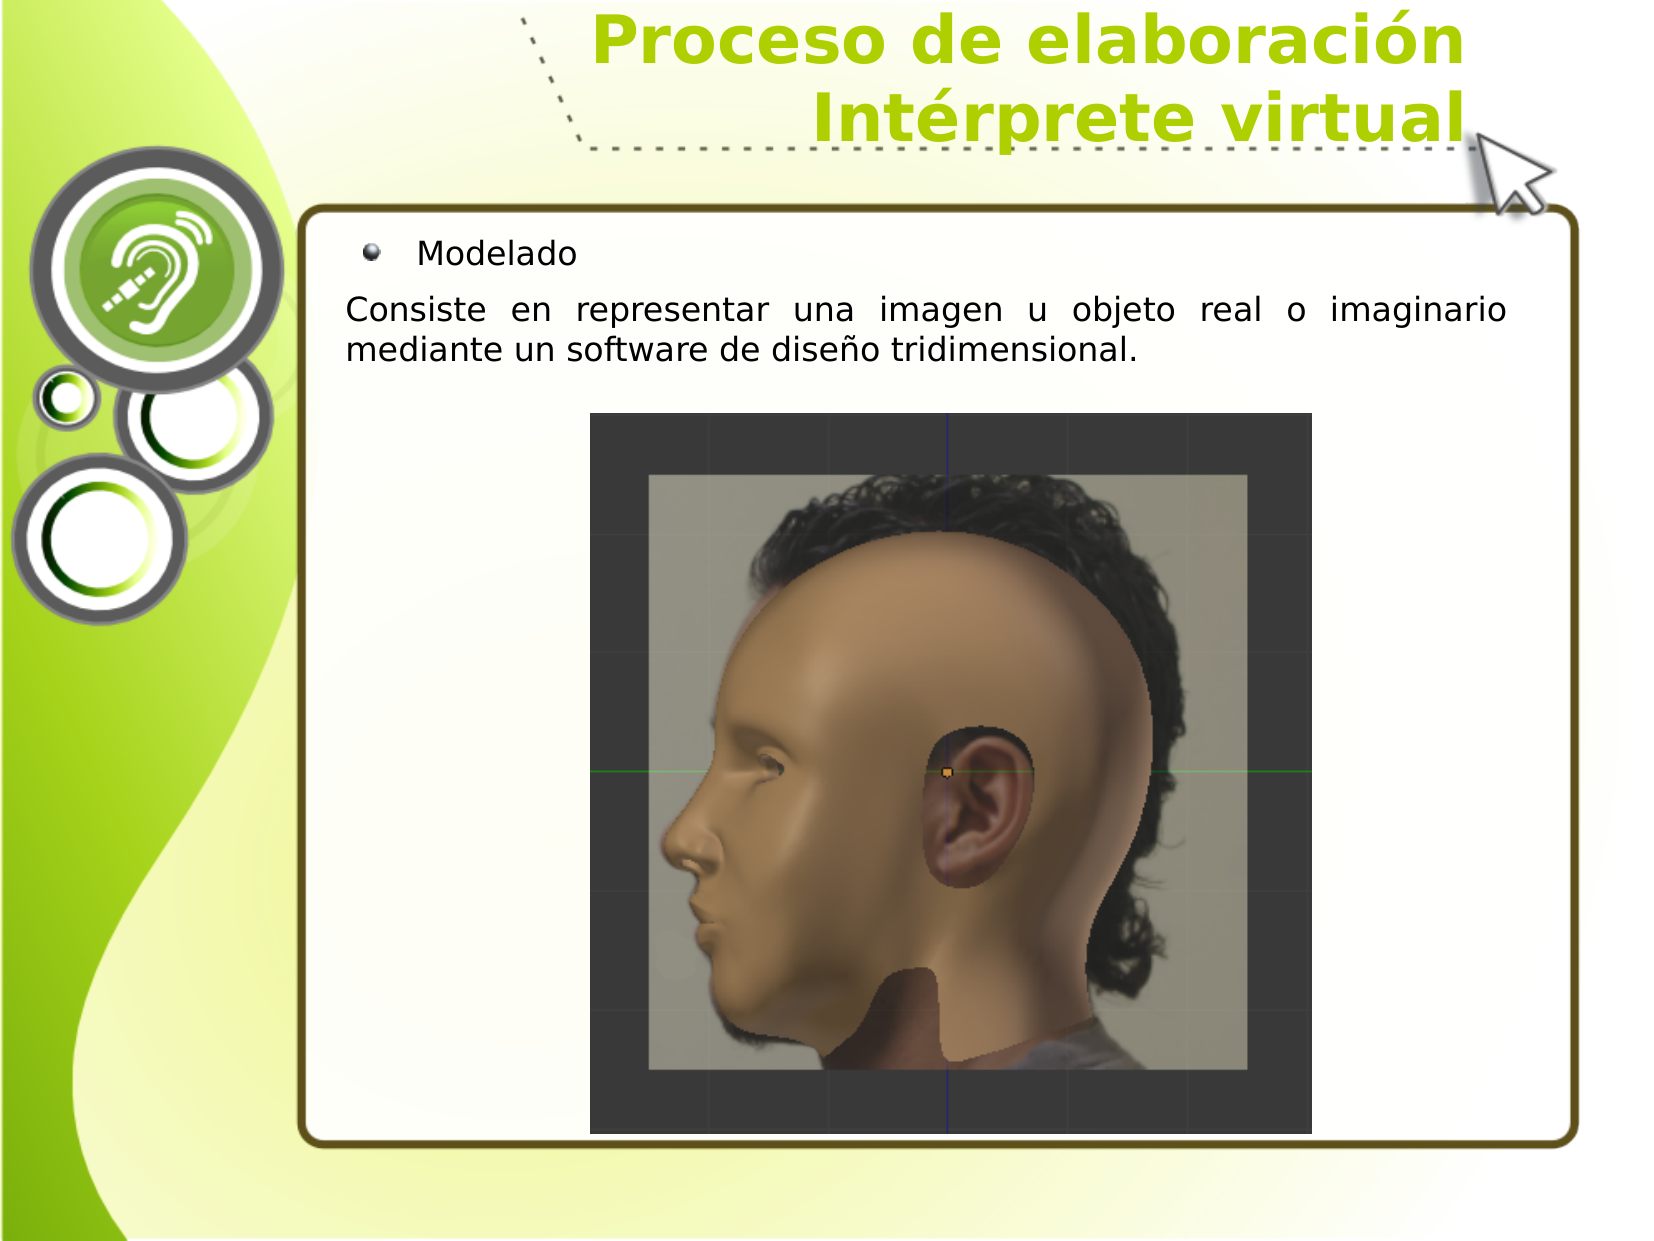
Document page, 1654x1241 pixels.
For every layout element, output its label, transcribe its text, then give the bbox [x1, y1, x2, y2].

picture [0, 0, 1654, 1241]
text_box Modelado Consiste en representar una imagen u objeto real o imaginario mediante un software de diseño tridimensional. [330, 224, 1524, 438]
text_box Proceso de elaboración Intérprete virtual [561, 0, 1506, 165]
